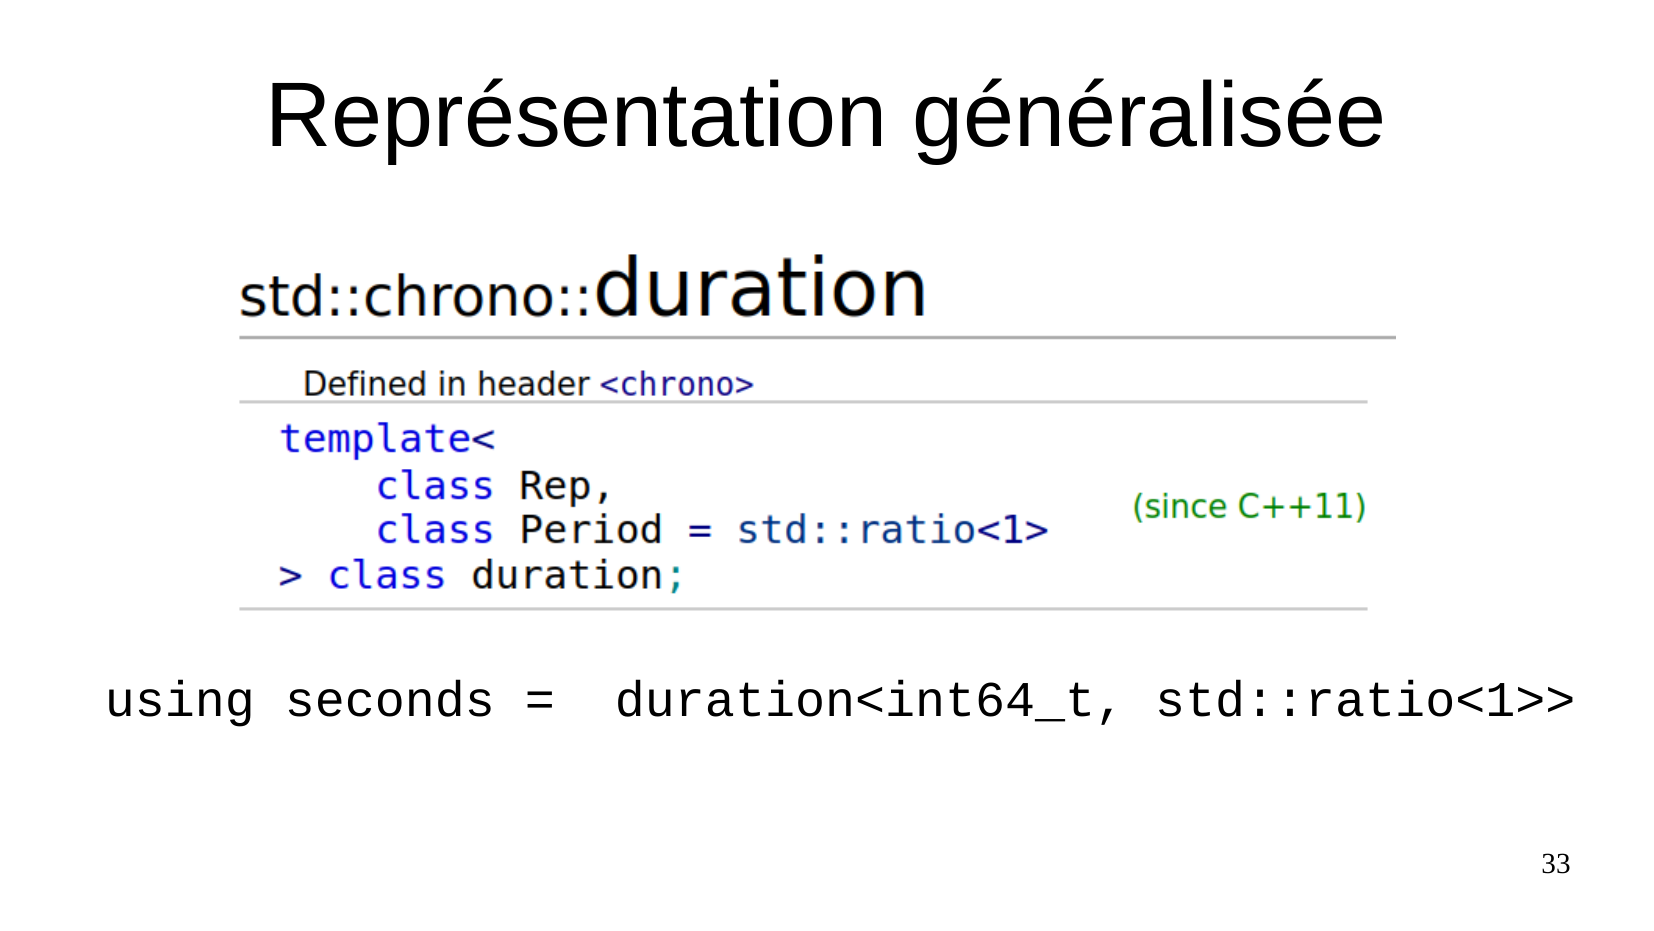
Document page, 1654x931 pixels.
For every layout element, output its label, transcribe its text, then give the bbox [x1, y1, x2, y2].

text_box using seconds = duration<int64_t, std::ratio<1>> [90, 667, 1654, 781]
title Représentation généralisée [82, 37, 1571, 193]
picture [210, 239, 1396, 628]
